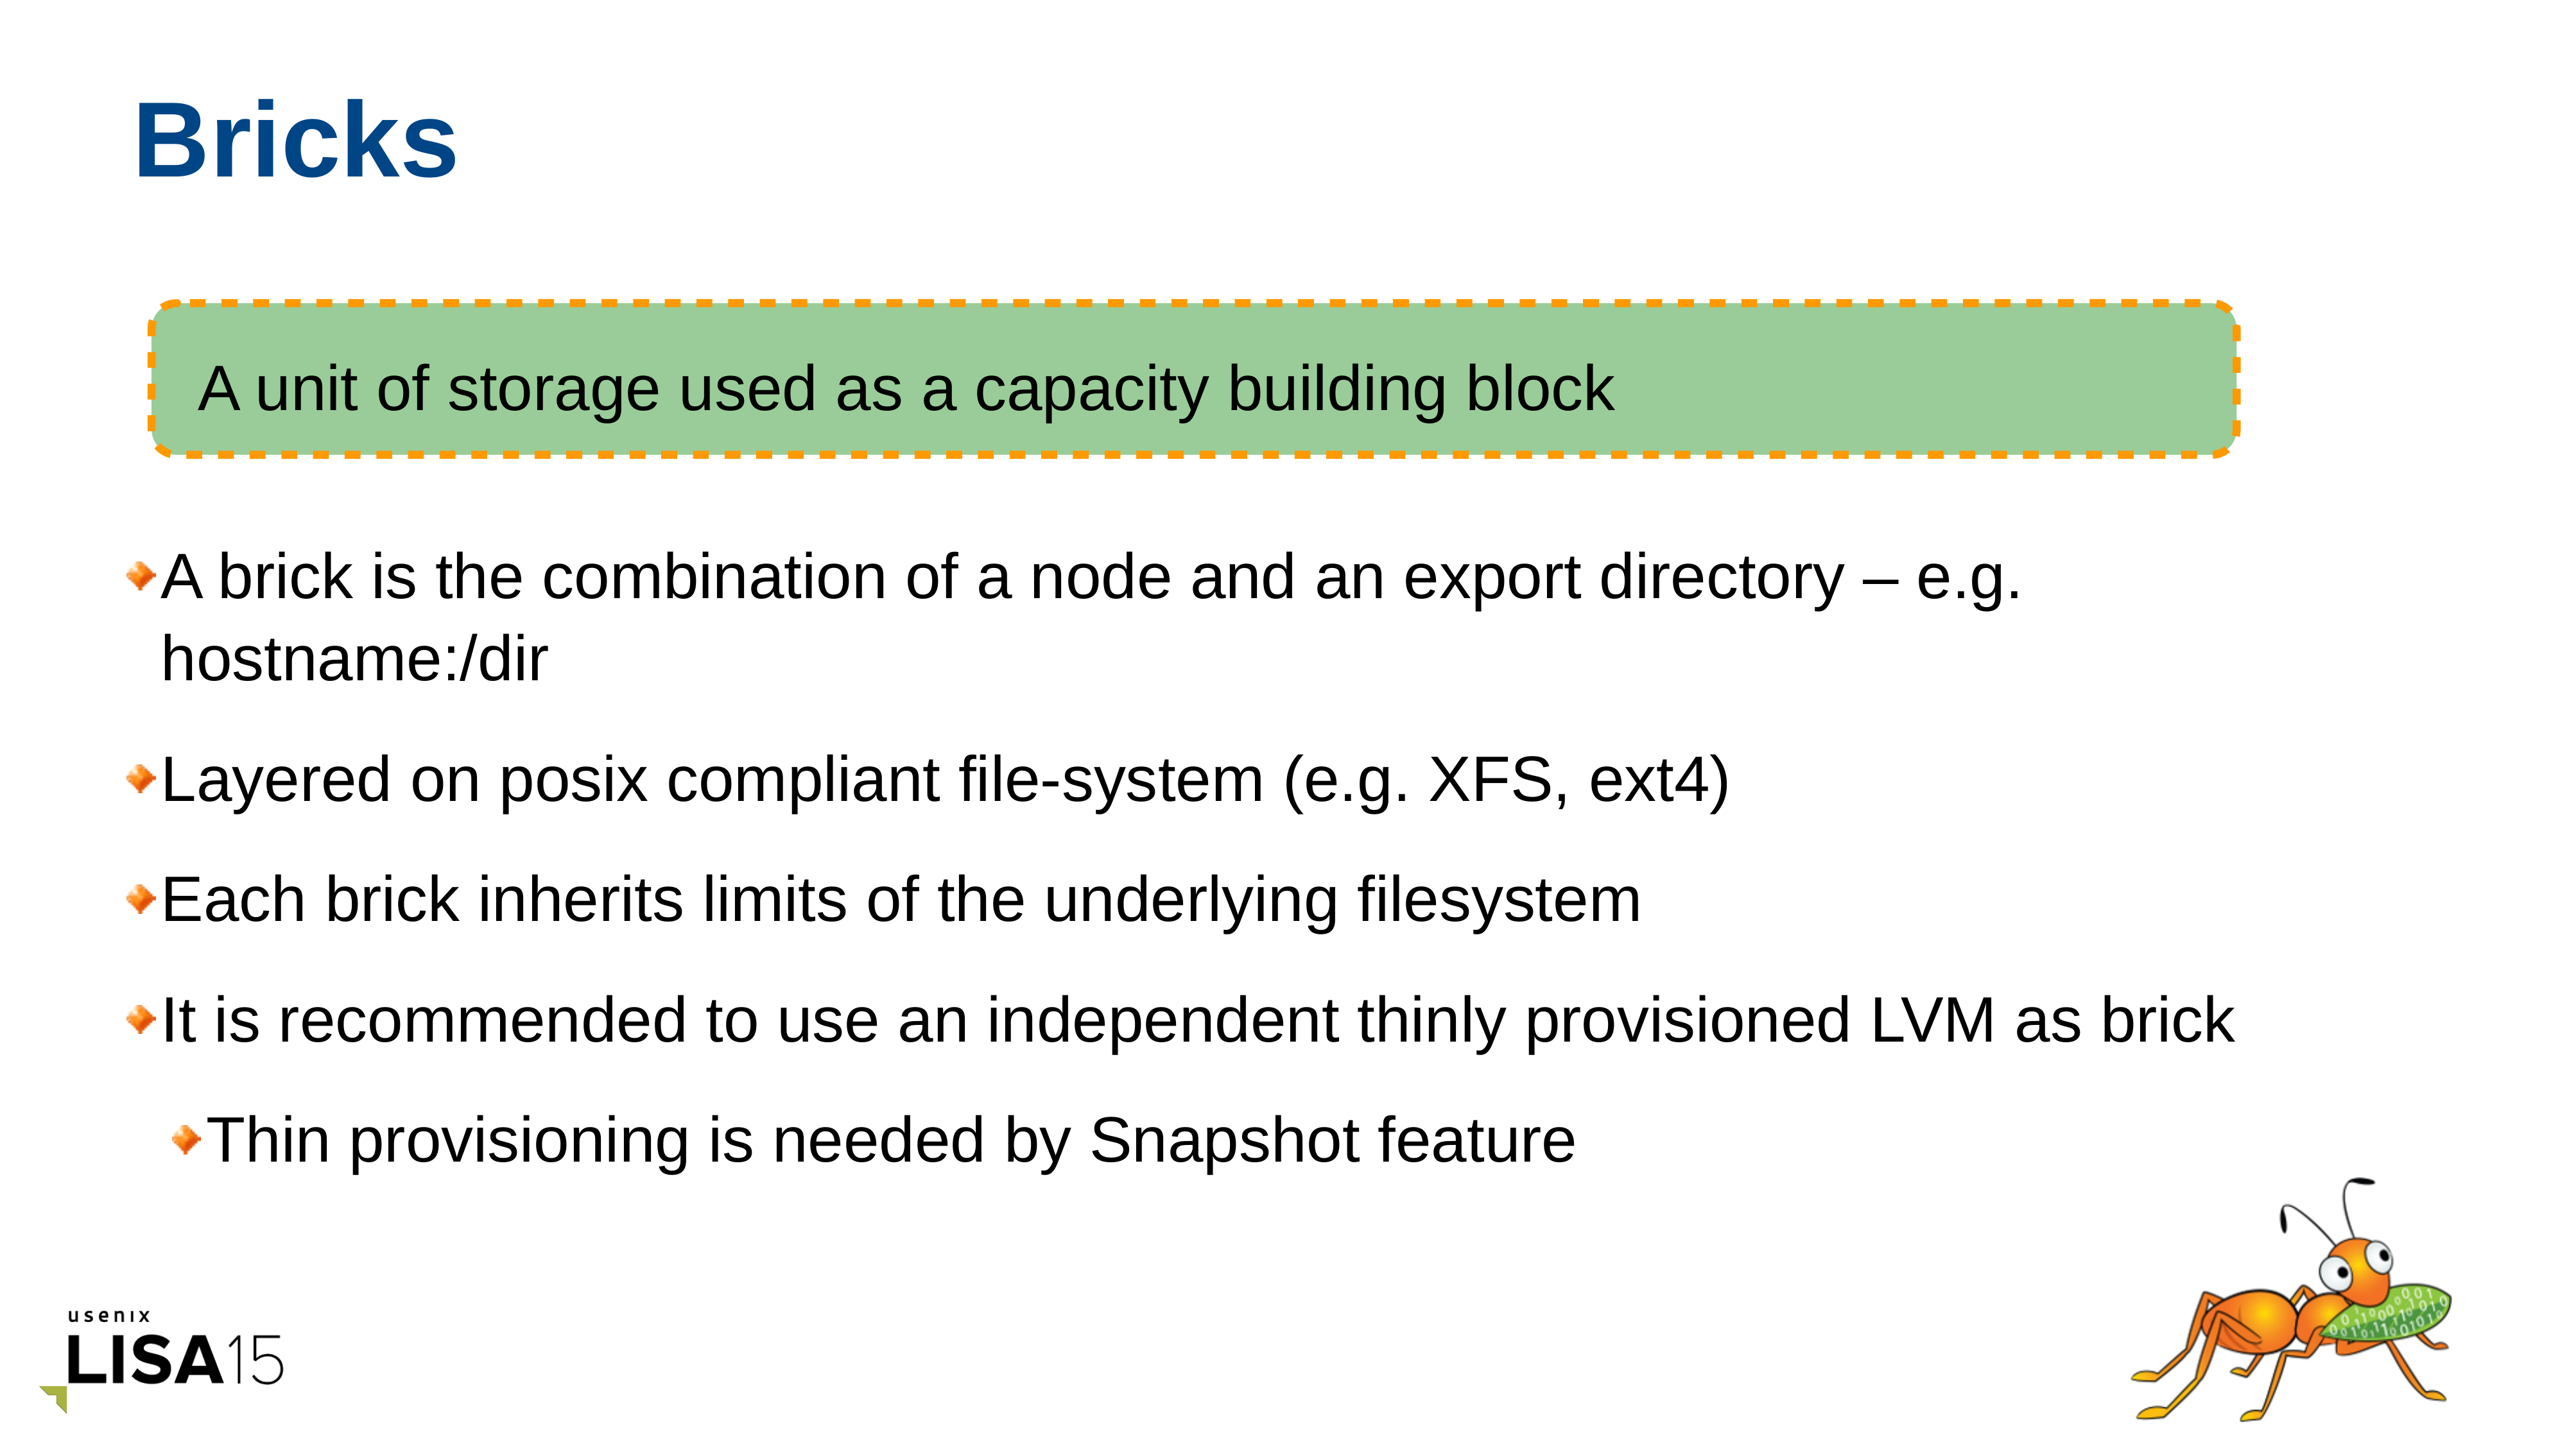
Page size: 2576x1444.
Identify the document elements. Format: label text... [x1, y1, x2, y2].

title Bricks [132, 19, 2446, 261]
picture [2127, 1175, 2456, 1425]
text_box [151, 303, 2237, 455]
text_box A unit of storage used as a capacity building block [198, 341, 1965, 424]
picture [19, 1289, 299, 1427]
list A brick is the combination of a node and an export directory – e.g. hostname:/dir Layered on posix compliant file-system (e.g. XFS, ext4) Each brick inherits limits of the underlying filesystem It is recommended to use an independent thinly provisioned LVM as brick Thin provisioning is needed by Snapshot feature [116, 529, 2427, 1271]
